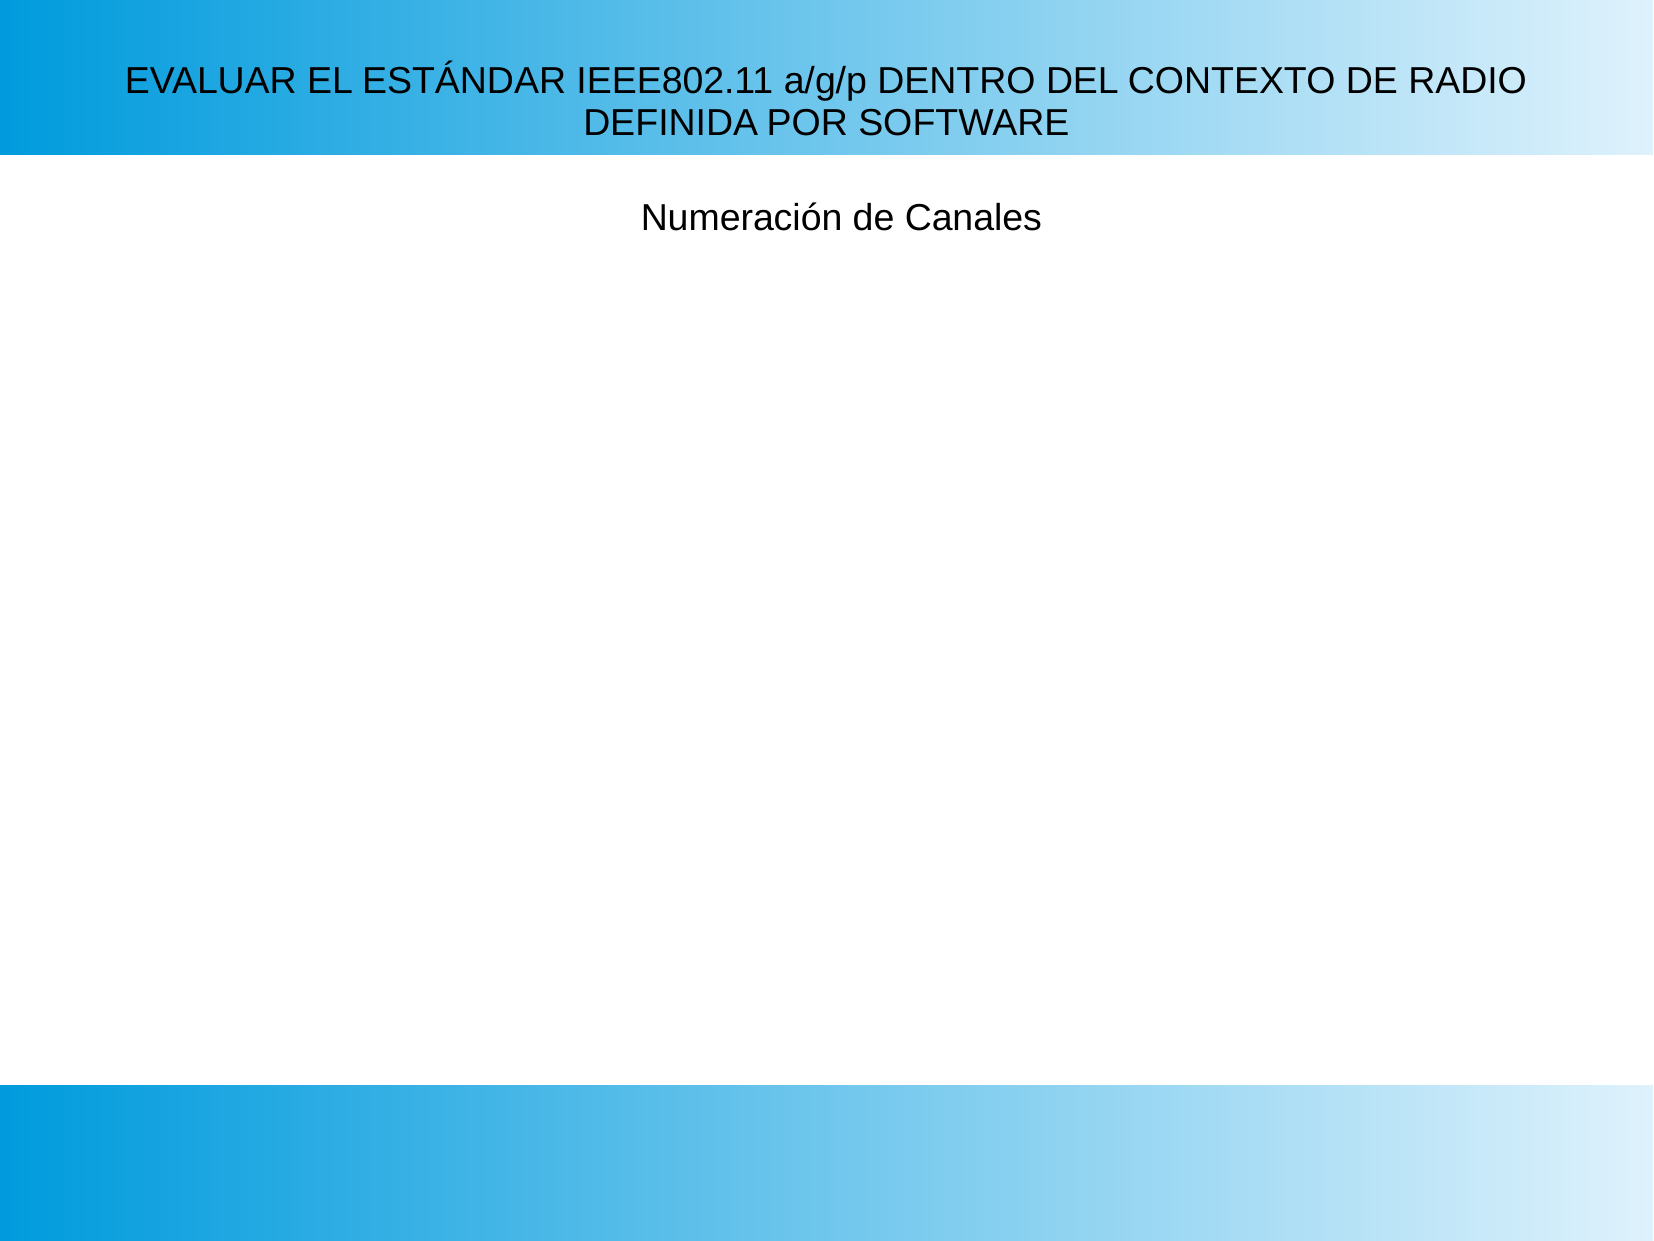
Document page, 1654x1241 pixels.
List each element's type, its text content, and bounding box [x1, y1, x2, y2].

text_box Numeración de Canales [625, 188, 1087, 246]
title EVALUAR EL ESTÁNDAR IEEE802.11 a/g/p DENTRO DEL CONTEXTO DE RADIO DEFINIDA POR SOFTWARE [82, 49, 1571, 154]
